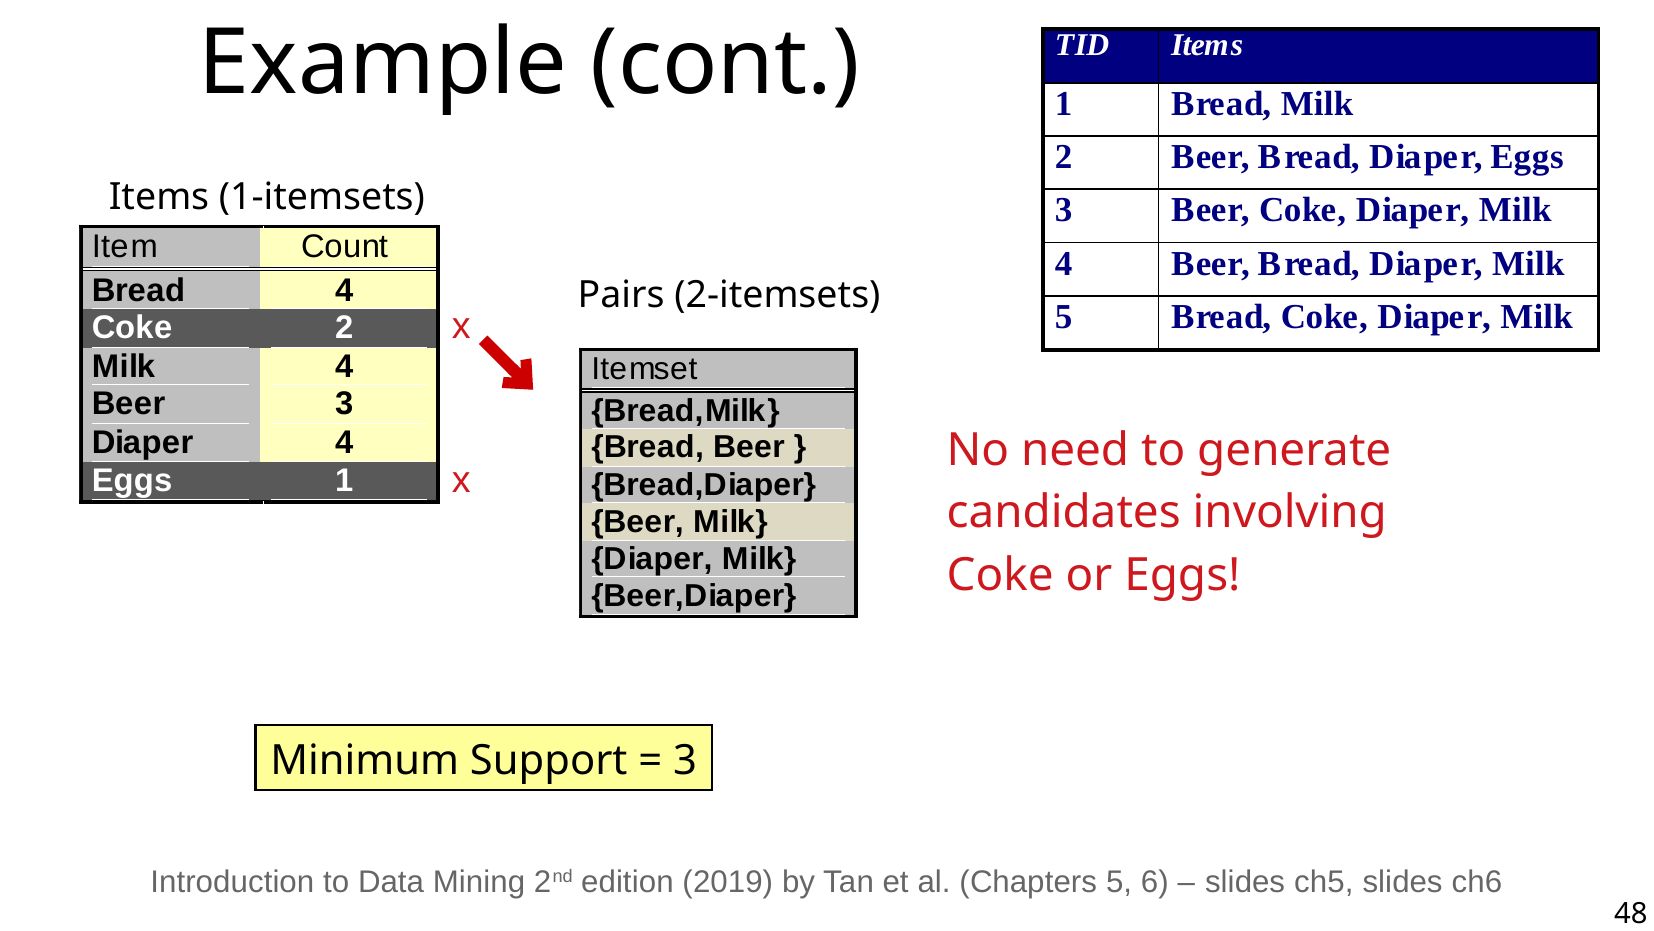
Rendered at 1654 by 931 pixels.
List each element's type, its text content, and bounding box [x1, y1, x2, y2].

text_box Pairs (2-itemsets) [563, 262, 896, 323]
text_box x [437, 451, 519, 508]
text_box Items (1-itemsets) [94, 164, 441, 224]
text_box No need to generate candidates involving Coke or Eggs! [931, 408, 1454, 584]
picture [79, 224, 455, 634]
text_box Minimum Support = 3 [255, 725, 712, 790]
text_box Introduction to Data Mining 2nd edition (2019) by Tan et al. (Chapters 5, 6) – slides ch5, slides ch6 [7, 857, 1646, 916]
text_box x [437, 297, 519, 355]
picture [579, 27, 1612, 667]
title Example (cont.) [82, 1, 977, 115]
